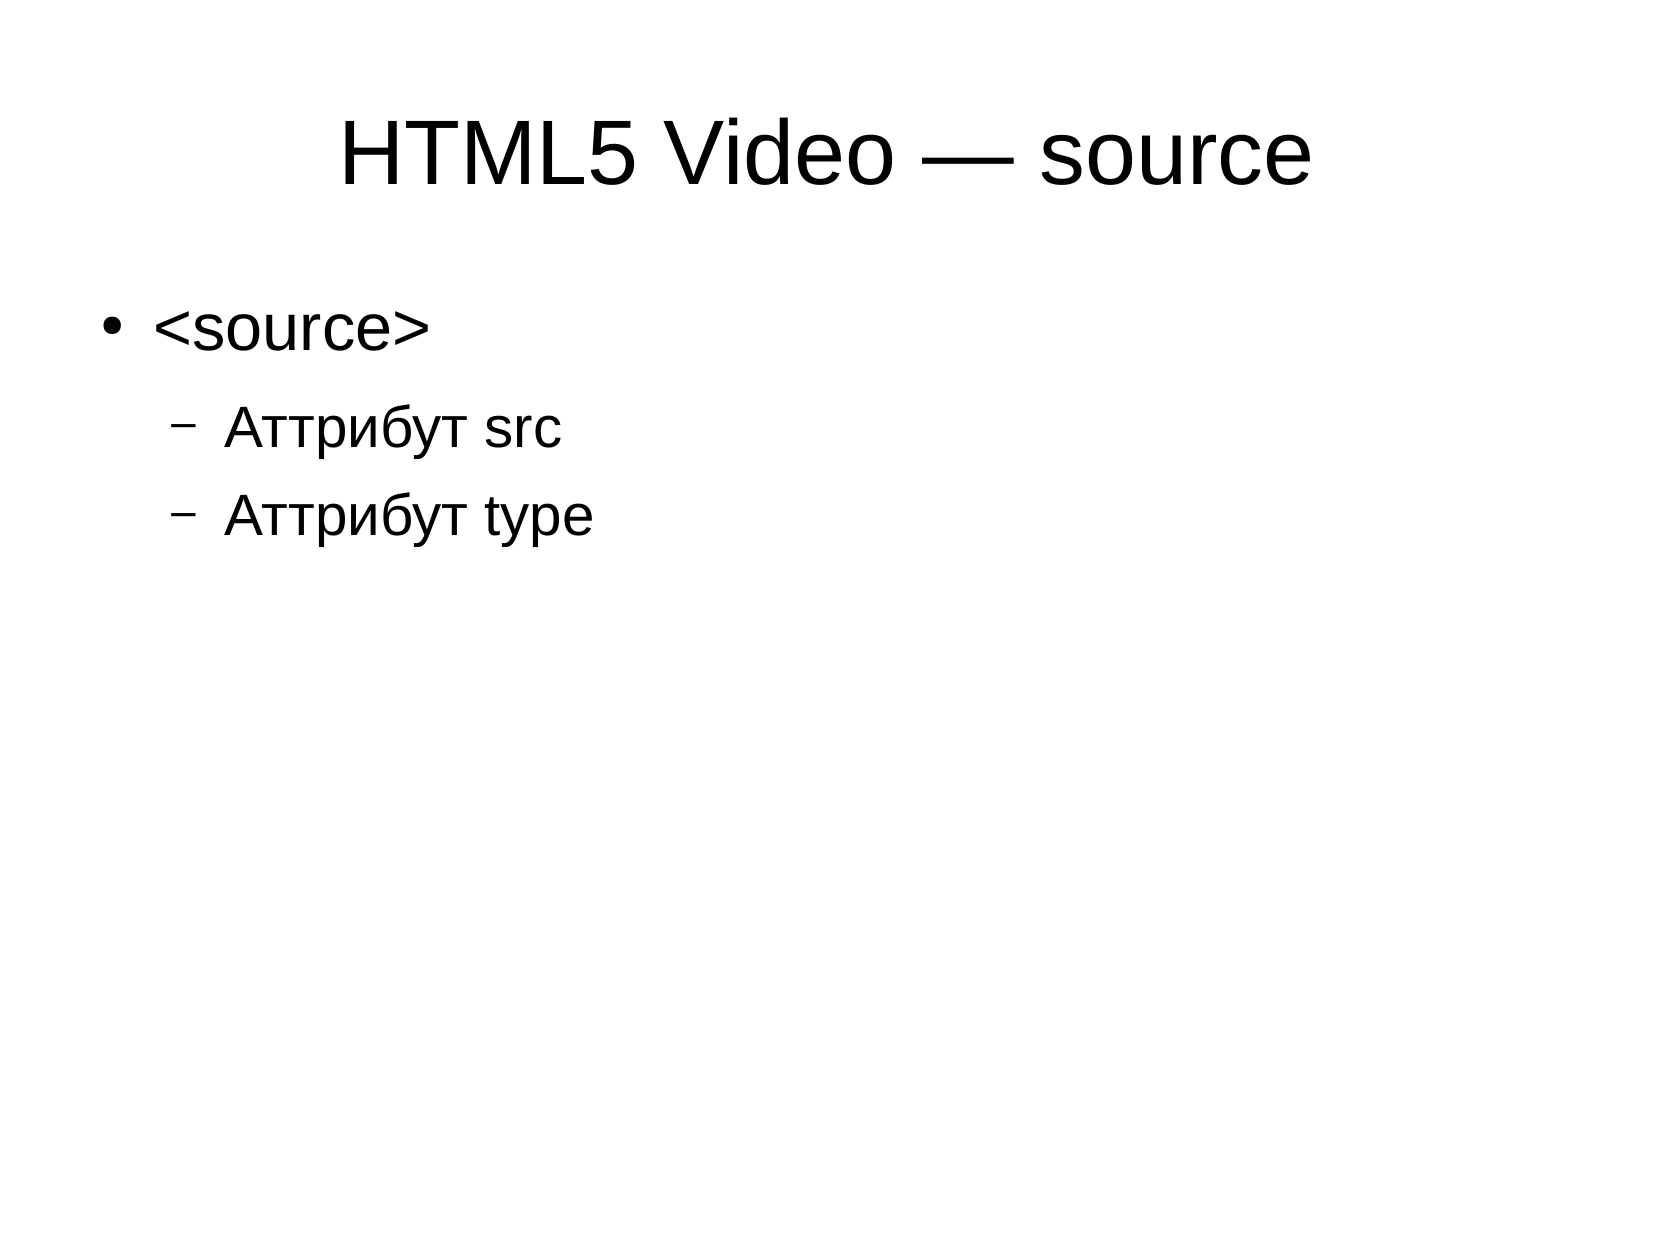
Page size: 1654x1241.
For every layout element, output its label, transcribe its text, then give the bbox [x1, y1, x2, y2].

list <source> Аттрибут src Аттрибут type [82, 290, 1571, 1010]
title HTML5 Video — source [82, 49, 1571, 257]
